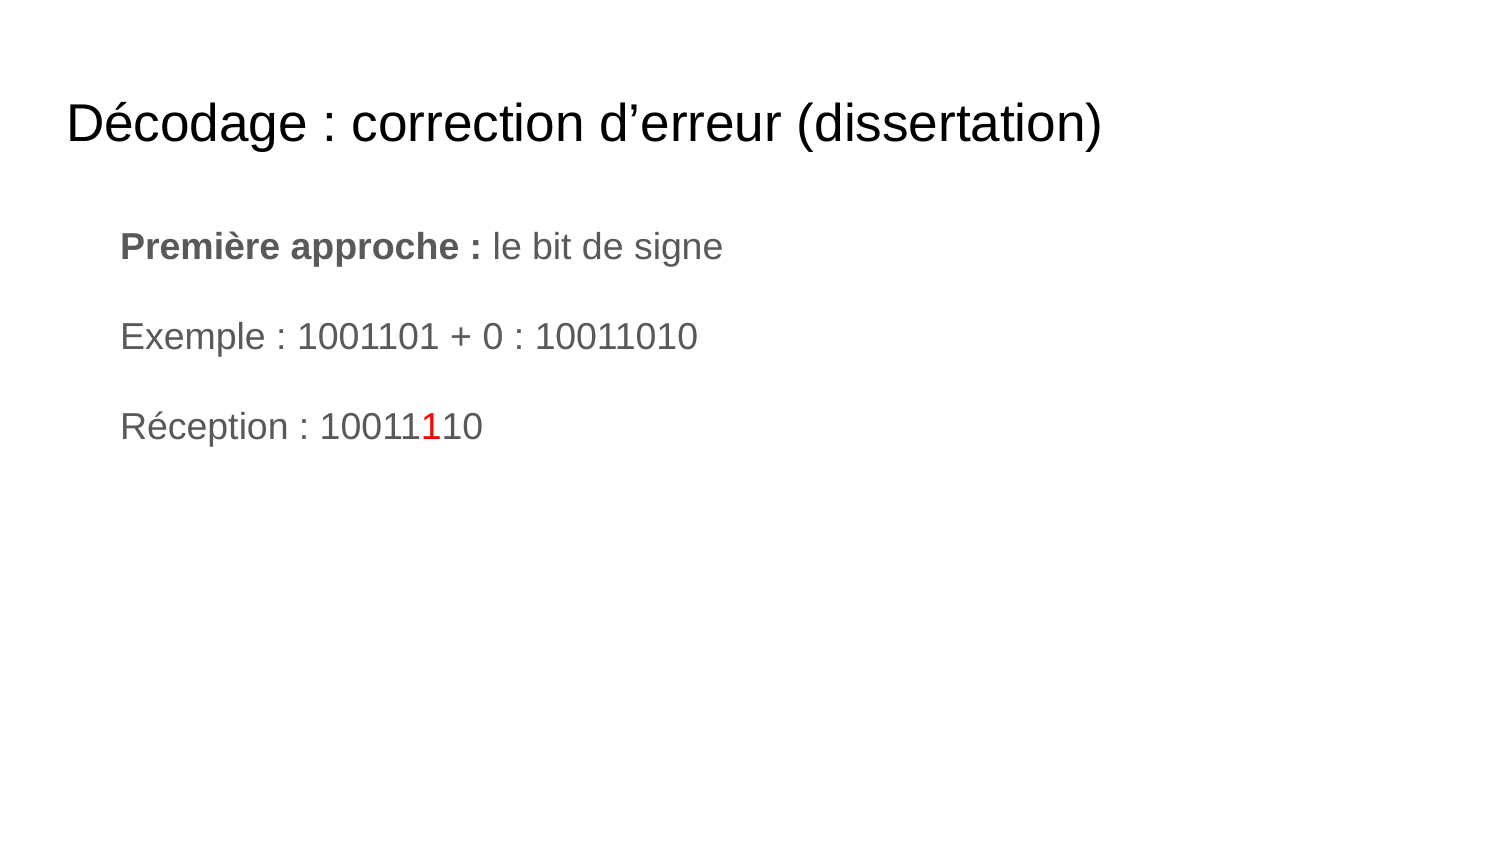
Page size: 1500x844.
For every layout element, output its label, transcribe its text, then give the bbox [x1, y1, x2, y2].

title Décodage : correction d’erreur (dissertation) [51, 72, 1449, 167]
text_box Première approche : le bit de signe Exemple : 1001101 + 0 : 10011010 Réception : 10011110 [105, 206, 1429, 462]
